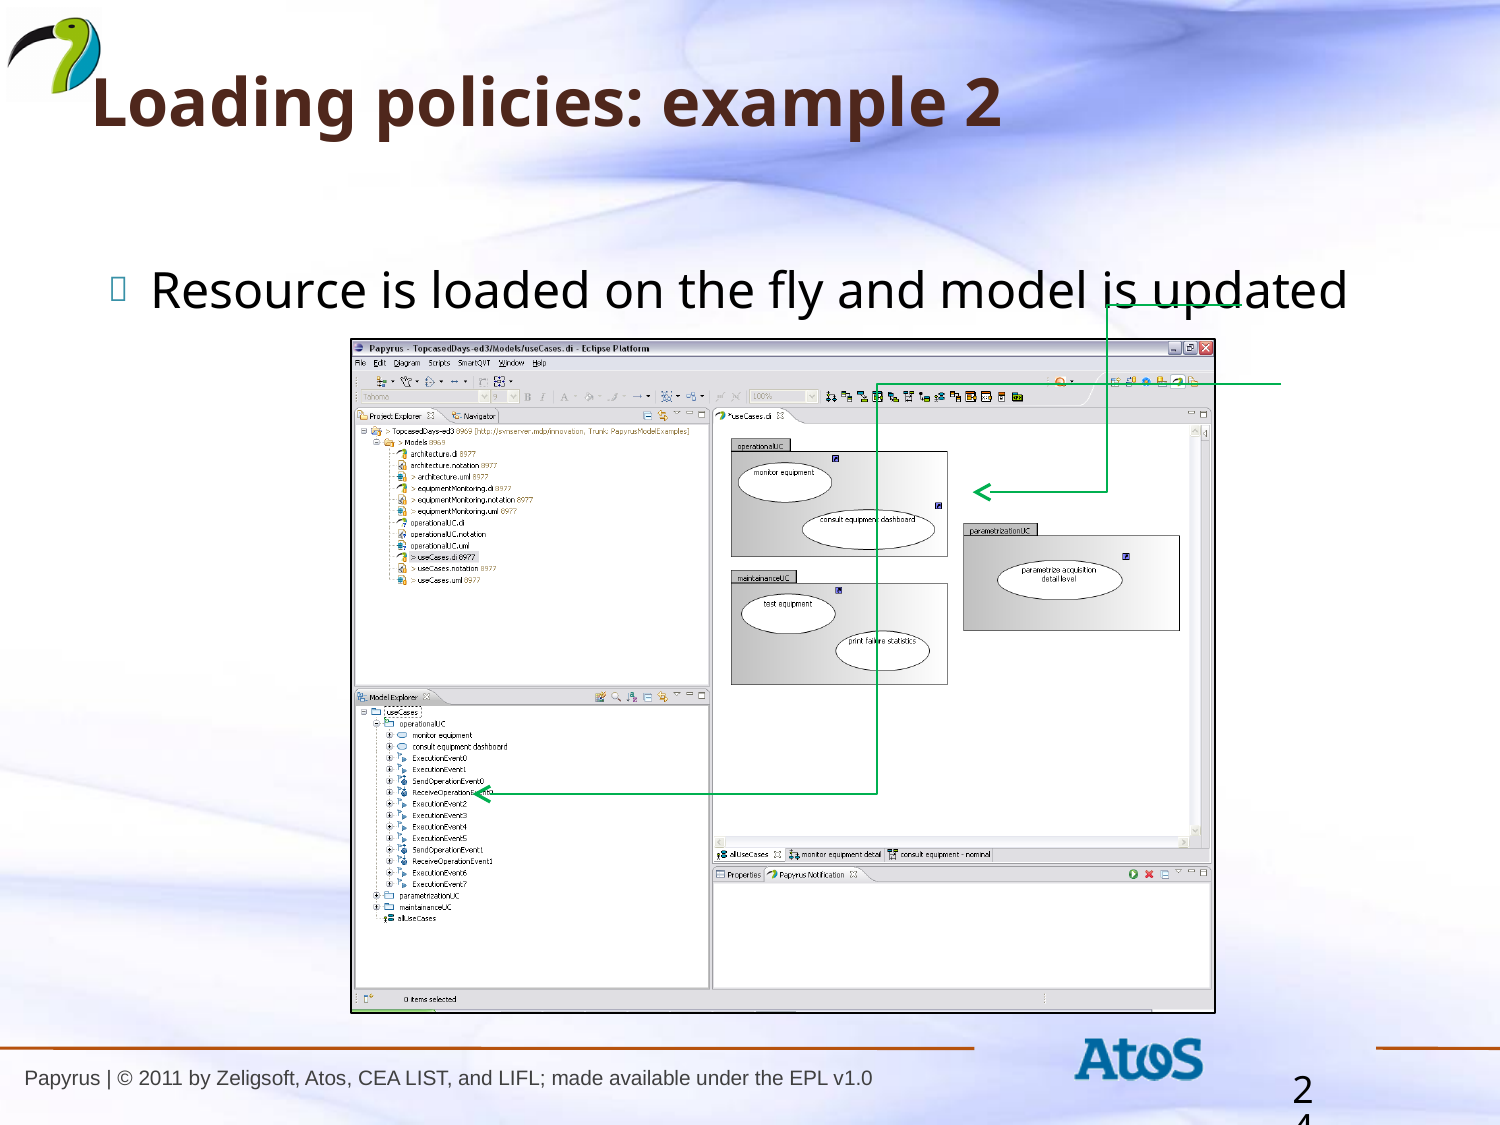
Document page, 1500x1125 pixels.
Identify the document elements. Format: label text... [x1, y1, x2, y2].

slide_number <numéro> [1277, 1051, 1338, 1112]
picture [0, 0, 1500, 1125]
list Resource is loaded on the fly and model is updated [75, 243, 1425, 1009]
title Loading policies: example 2 [75, 45, 1425, 233]
